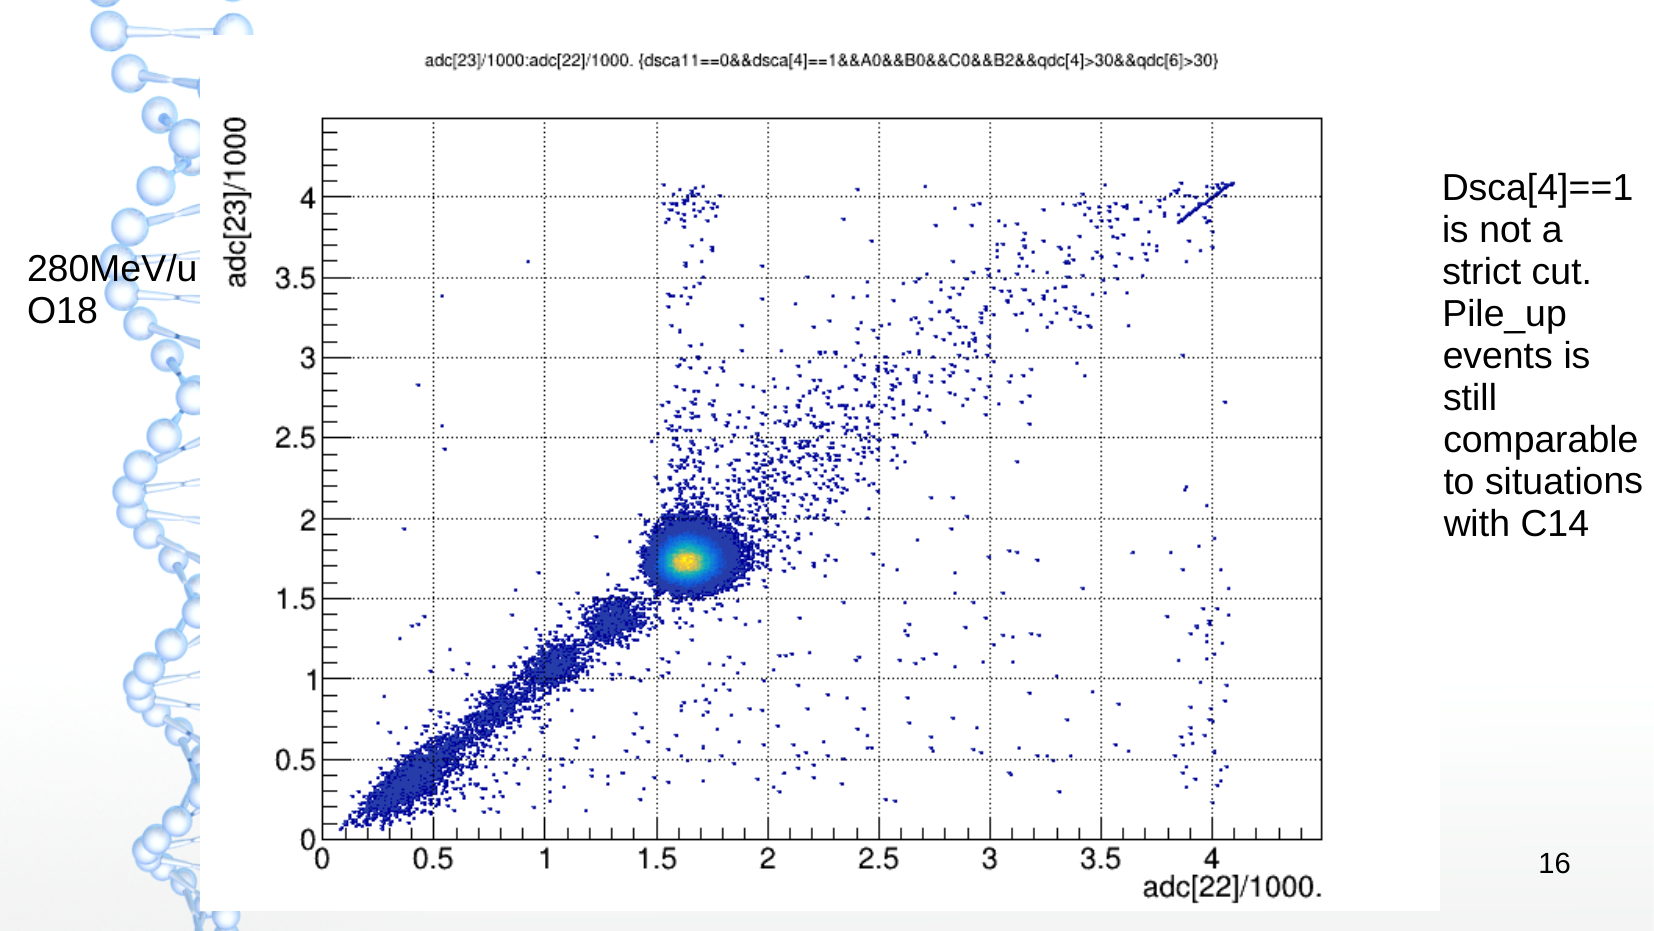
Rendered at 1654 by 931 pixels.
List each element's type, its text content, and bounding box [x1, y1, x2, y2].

text_box 280MeV/u O18 [12, 240, 223, 381]
text_box Dsca[4]==1 is not a strict cut. Pile_up events is still comparable to situations with C14 [1440, 158, 1654, 553]
picture [0, 0, 1654, 931]
